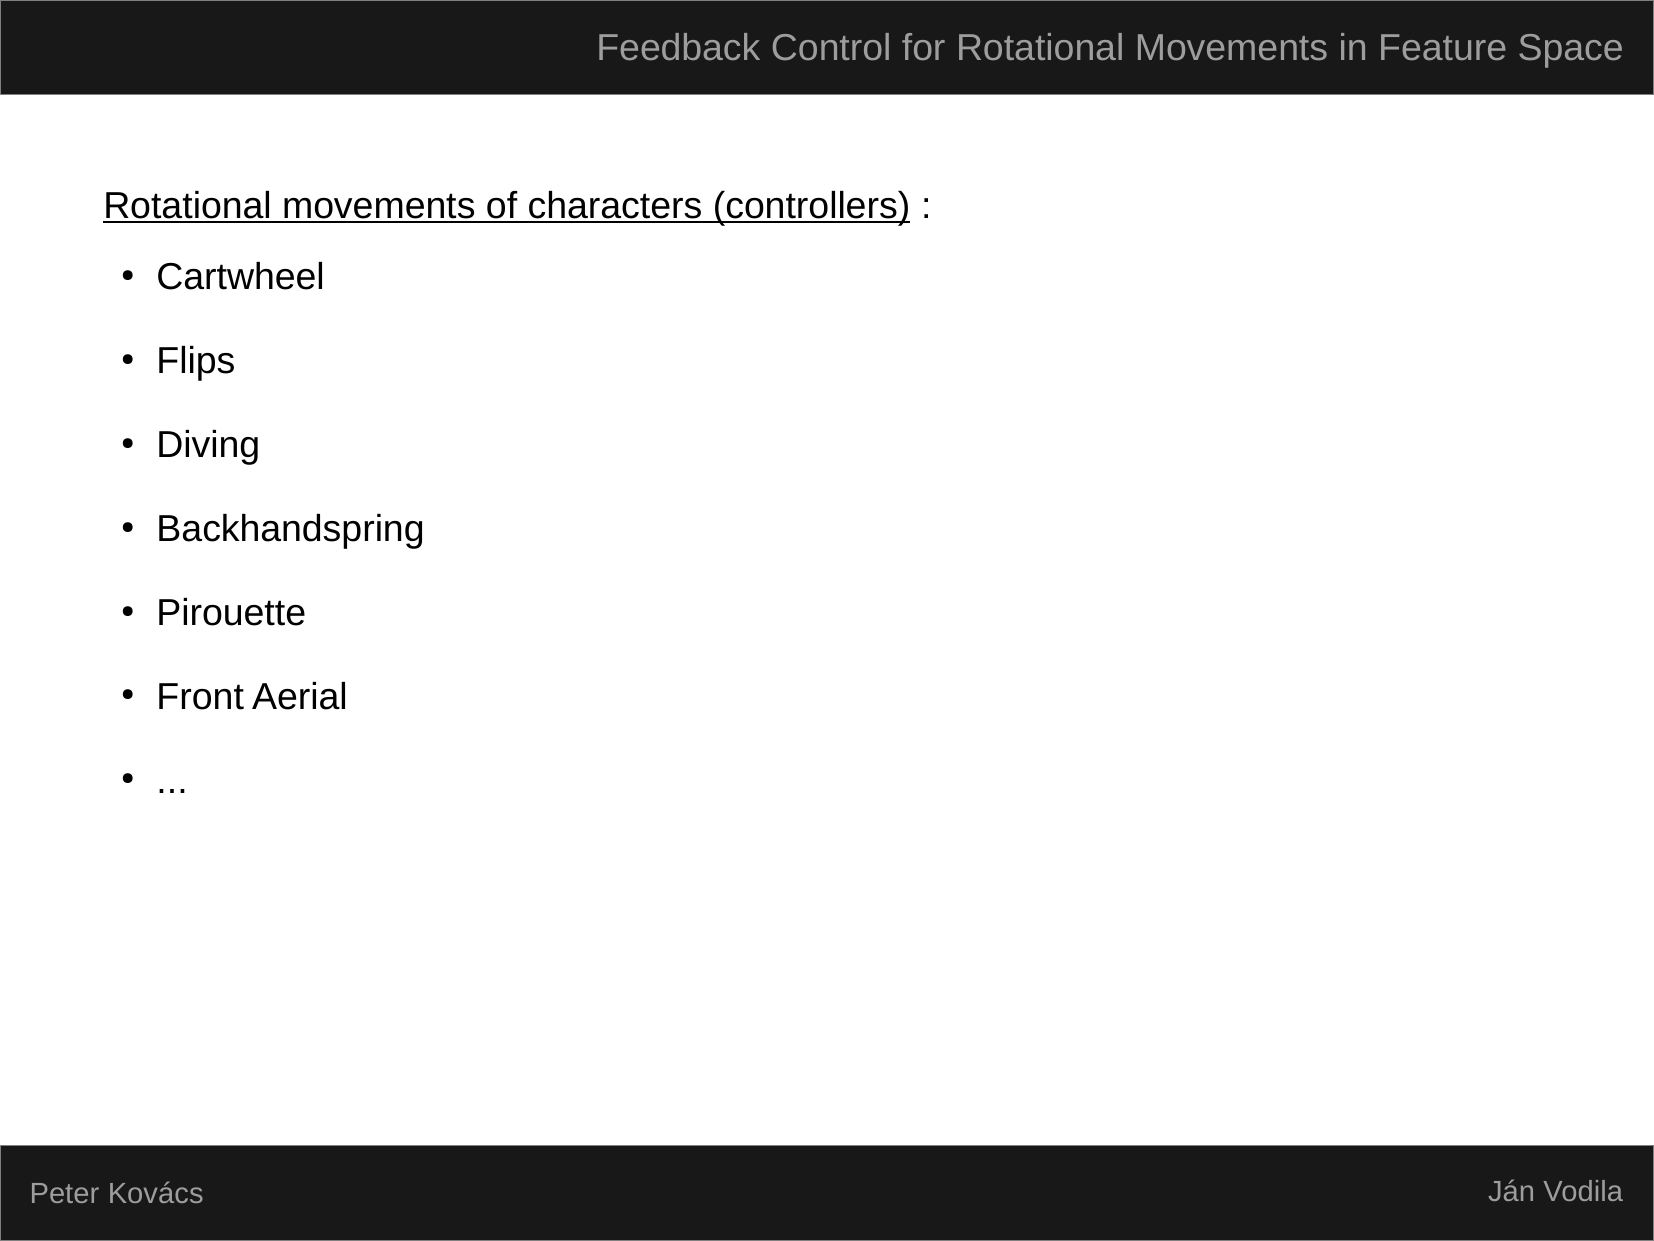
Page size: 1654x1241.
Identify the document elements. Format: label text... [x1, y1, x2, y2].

text_box Ján Vodila [1488, 1175, 1625, 1208]
text_box Cartwheel Flips Diving Backhandspring Pirouette Front Aerial ... [106, 248, 1607, 810]
text_box [0, 0, 1654, 95]
title Feedback Control for Rotational Movements in Feature Space [29, 26, 1625, 69]
text_box Peter Kovács [29, 1175, 243, 1211]
text_box Rotational movements of characters (controllers) : [88, 177, 1270, 235]
text_box [0, 1145, 1654, 1241]
